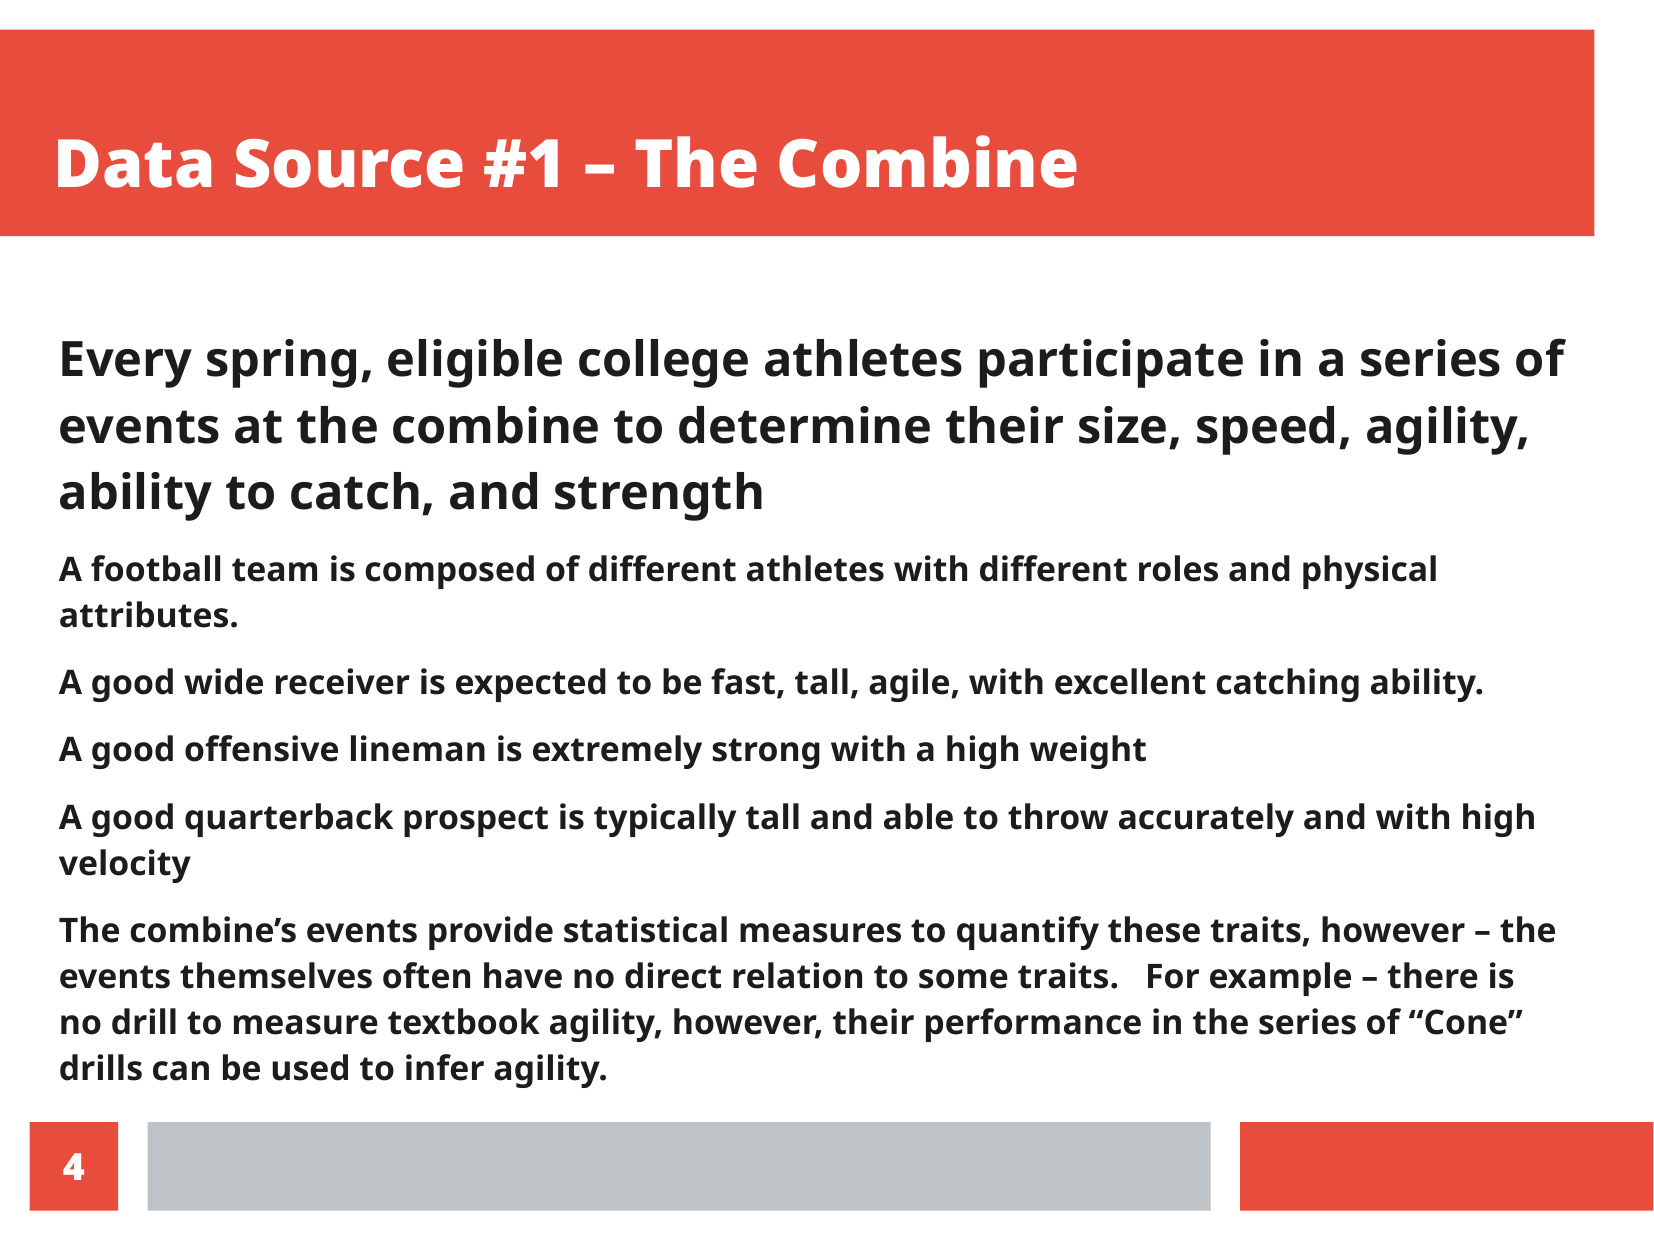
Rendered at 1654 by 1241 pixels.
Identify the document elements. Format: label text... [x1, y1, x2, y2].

list Every spring, eligible college athletes participate in a series of events at the combine to determine their size, speed, agility, ability to catch, and strength A football team is composed of different athletes with different roles and physical attributes. A good wide receiver is expected to be fast, tall, agile, with excellent catching ability. A good offensive lineman is extremely strong with a high weight A good quarterback prospect is typically tall and able to throw accurately and with high velocity The combine’s events provide statistical measures to quantify these traits, however – the events themselves often have no direct relation to some traits. For example – there is no drill to measure textbook agility, however, their performance in the series of “Cone” drills can be used to infer agility. [59, 324, 1565, 1093]
title Data Source #1 – The Combine [53, 59, 1589, 207]
